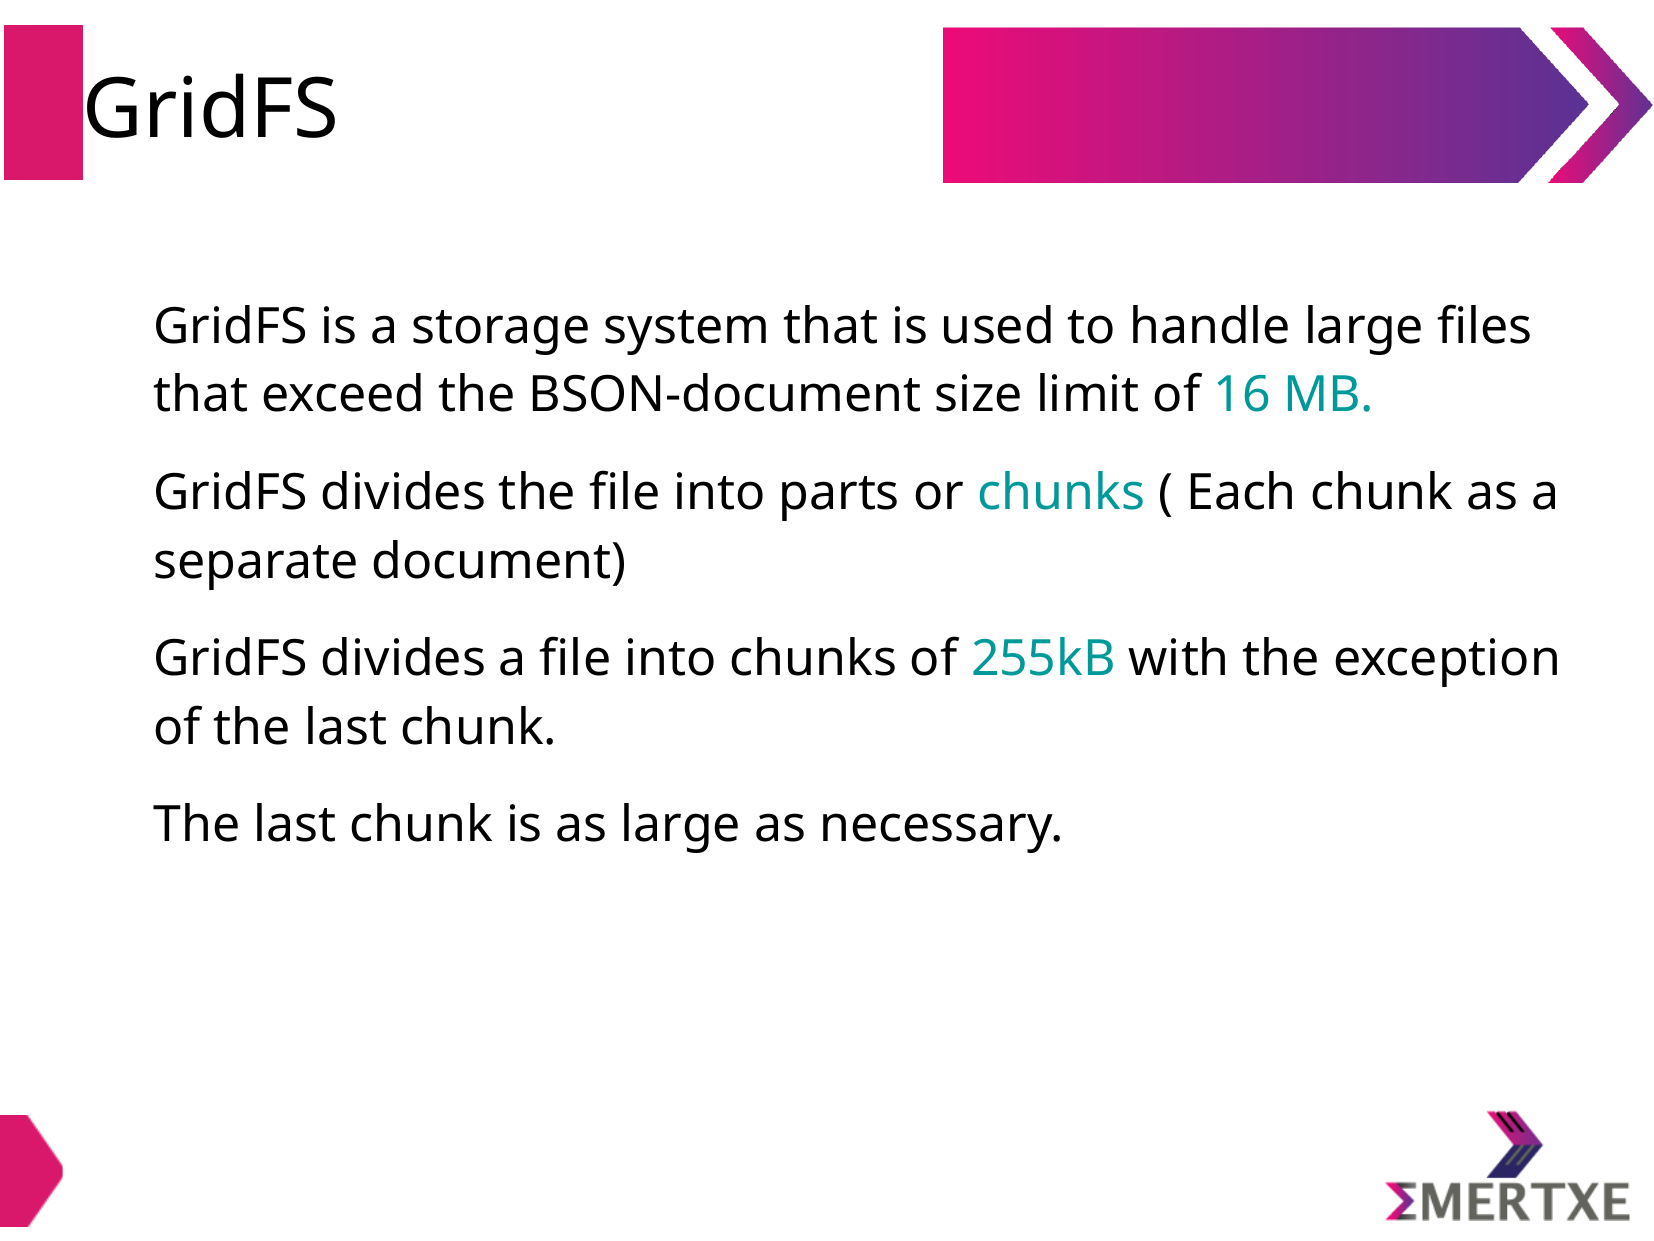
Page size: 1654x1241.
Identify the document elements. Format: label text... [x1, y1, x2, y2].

title GridFS [82, 2, 1571, 210]
picture [1571, 27, 1653, 183]
picture [1385, 1107, 1631, 1221]
list GridFS is a storage system that is used to handle large files that exceed the BSON-document size limit of 16 MB. GridFS divides the file into parts or chunks ( Each chunk as a separate document) GridFS divides a file into chunks of 255kB with the exception of the last chunk. The last chunk is as large as necessary. [82, 290, 1571, 1010]
